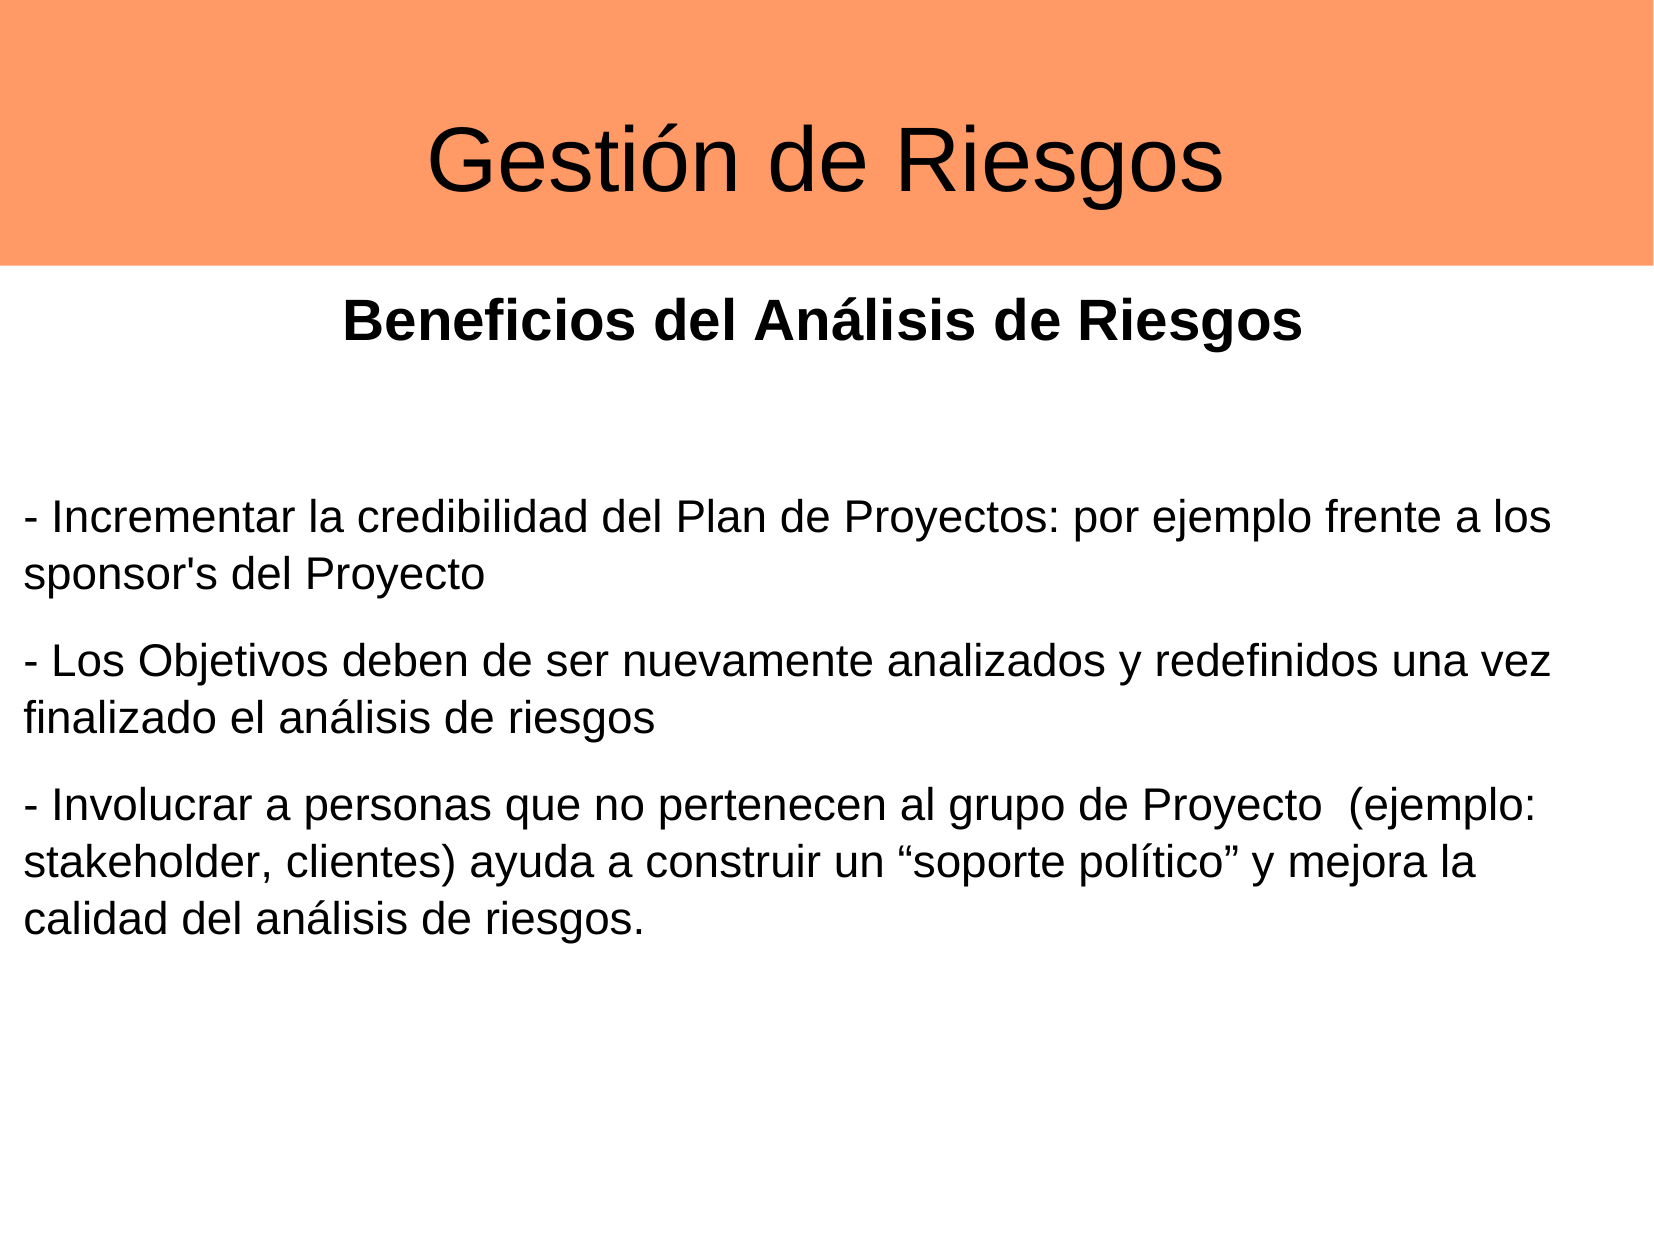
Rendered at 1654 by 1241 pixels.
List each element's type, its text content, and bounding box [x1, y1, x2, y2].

text_box Gestión de Riesgos [82, 56, 1571, 249]
text_box Beneficios del Análisis de Riesgos - Incrementar la credibilidad del Plan de Proyectos: por ejemplo frente a los sponsor's del Proyecto - Los Objetivos deben de ser nuevamente analizados y redefinidos una vez finalizado el análisis de riesgos - Involucrar a personas que no pertenecen al grupo de Proyecto (ejemplo: stakeholder, clientes) ayuda a construir un “soporte político” y mejora la calidad del análisis de riesgos. [23, 279, 1618, 1176]
text_box [0, 0, 1654, 266]
